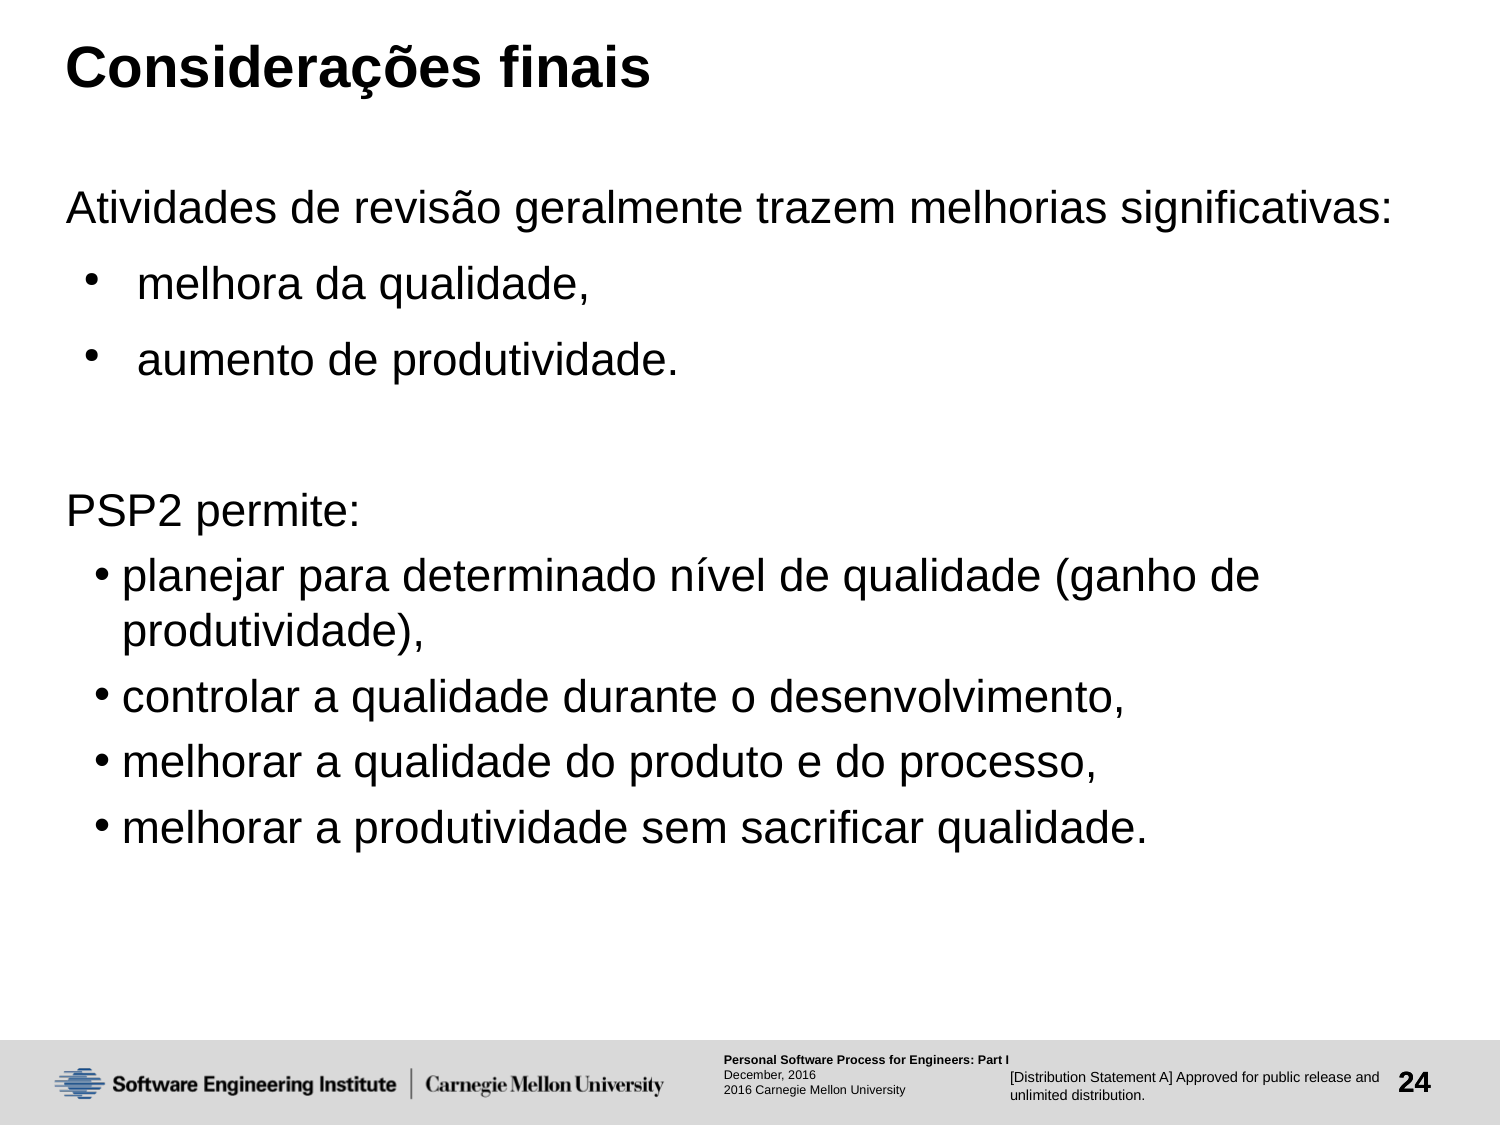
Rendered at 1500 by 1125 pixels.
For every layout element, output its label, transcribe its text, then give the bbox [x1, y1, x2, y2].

title Considerações finais [65, 37, 1313, 148]
list Atividades de revisão geralmente trazem melhorias significativas: melhora da qualidade, aumento de produtividade. PSP2 permite: planejar para determinado nível de qualidade (ganho de produtividade), controlar a qualidade durante o desenvolvimento, melhorar a qualidade do produto e do processo, melhorar a produtividade sem sacrificar qualidade. [65, 177, 1431, 1000]
picture [46, 1061, 673, 1104]
